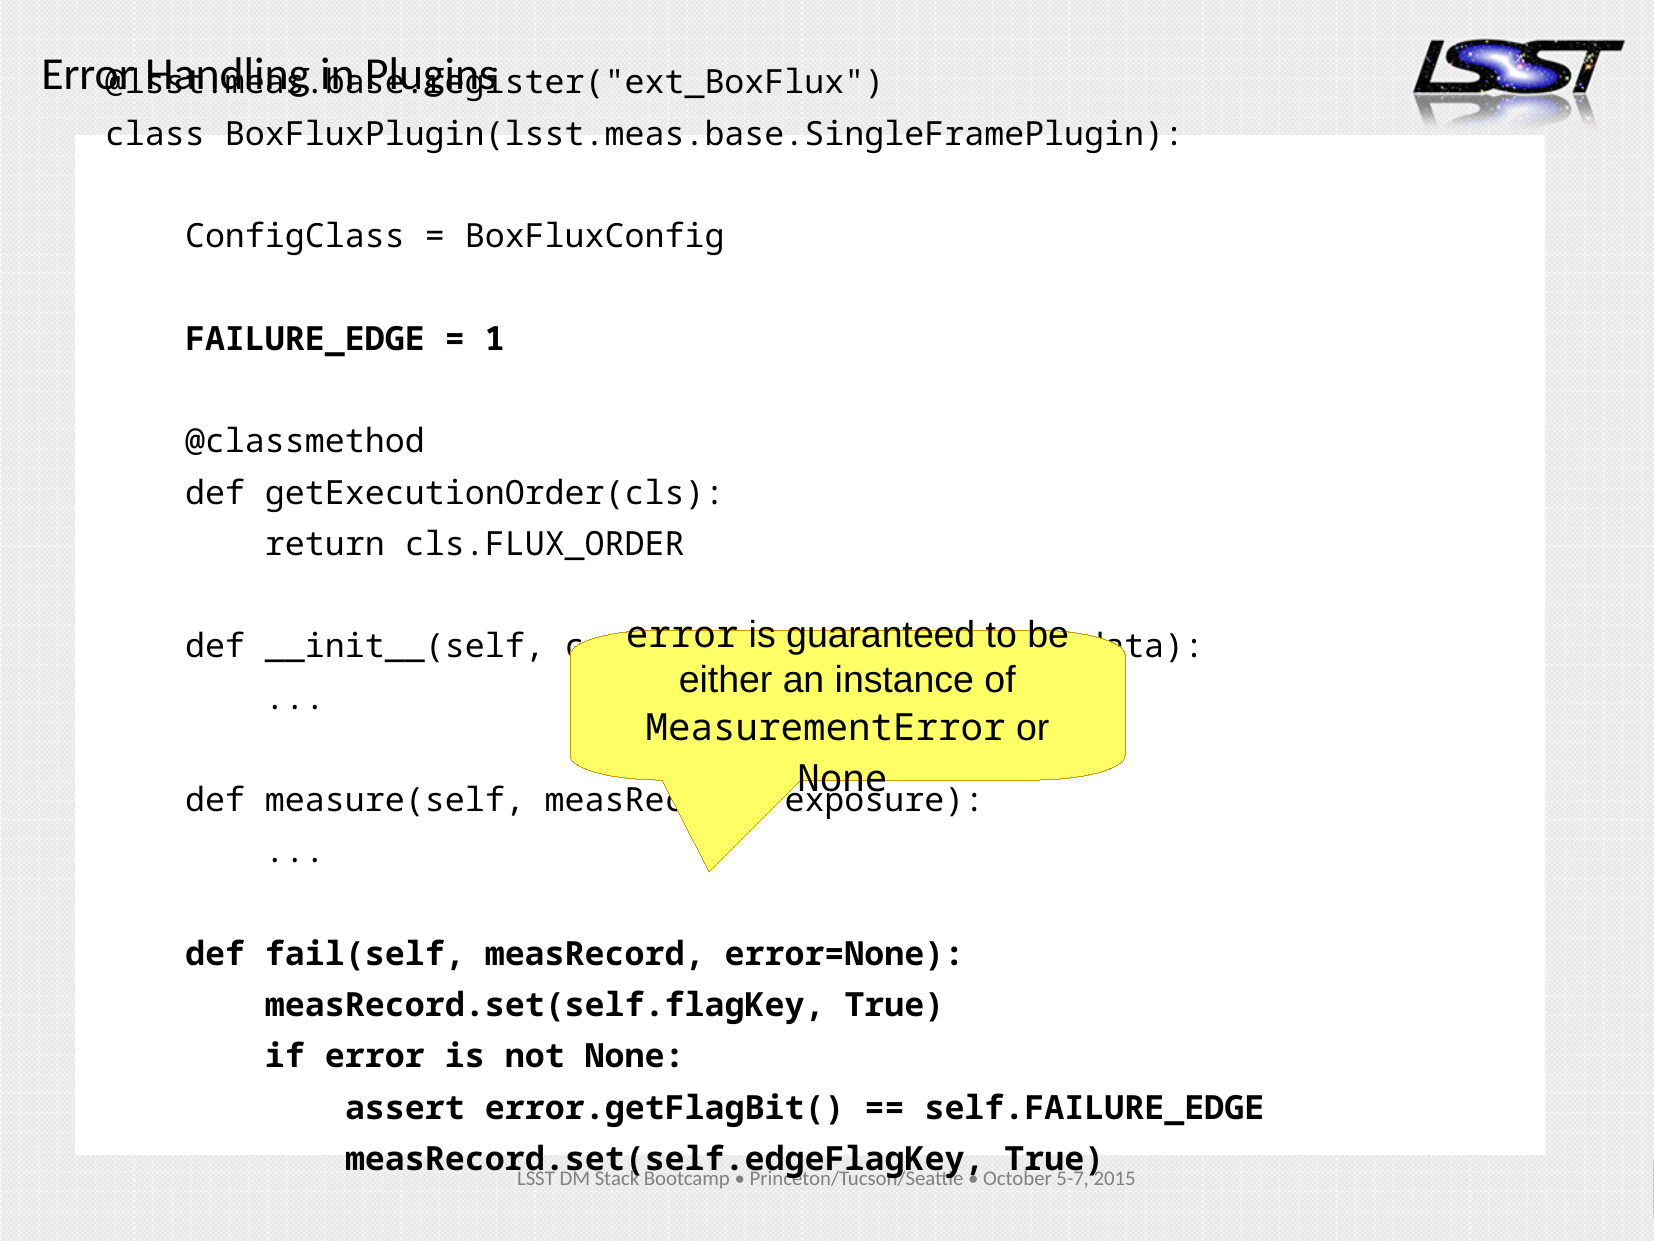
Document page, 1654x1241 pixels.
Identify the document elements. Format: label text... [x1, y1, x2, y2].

picture [0, 0, 1654, 1241]
list @lsst.meas.base.register("ext_BoxFlux") class BoxFluxPlugin(lsst.meas.base.SingleFramePlugin): ConfigClass = BoxFluxConfig FAILURE_EDGE = 1 @classmethod def getExecutionOrder(cls): return cls.FLUX_ORDER def __init__(self, config, name, schema, metadata): ... def measure(self, measRecord, exposure): ... def fail(self, measRecord, error=None): measRecord.set(self.flagKey, True) if error is not None: assert error.getFlagBit() == self.FAILURE_EDGE measRecord.set(self.edgeFlagKey, True) [75, 135, 1546, 1156]
text_box error is guaranteed to be either an instance of MeasurementError or None [570, 630, 1126, 872]
title Error Handling in Plugins [41, 27, 1161, 129]
